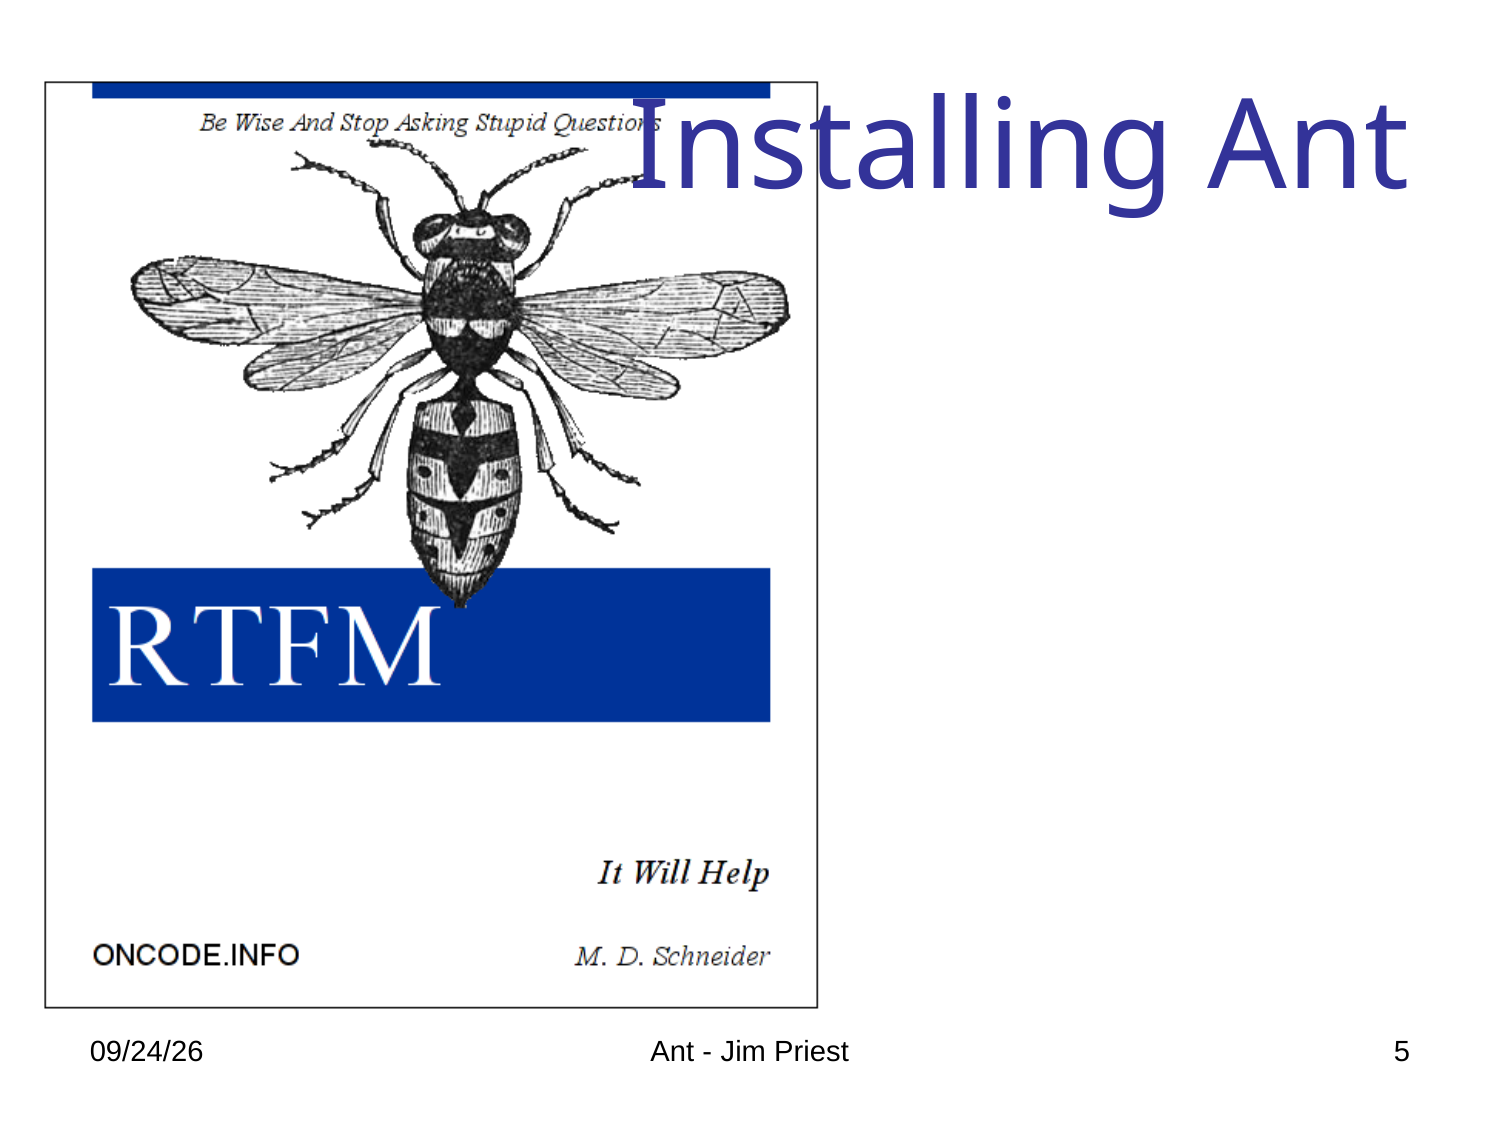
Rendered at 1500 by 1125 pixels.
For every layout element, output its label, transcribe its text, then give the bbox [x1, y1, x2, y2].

title Installing Ant [75, 45, 1426, 233]
picture [37, 74, 826, 1018]
